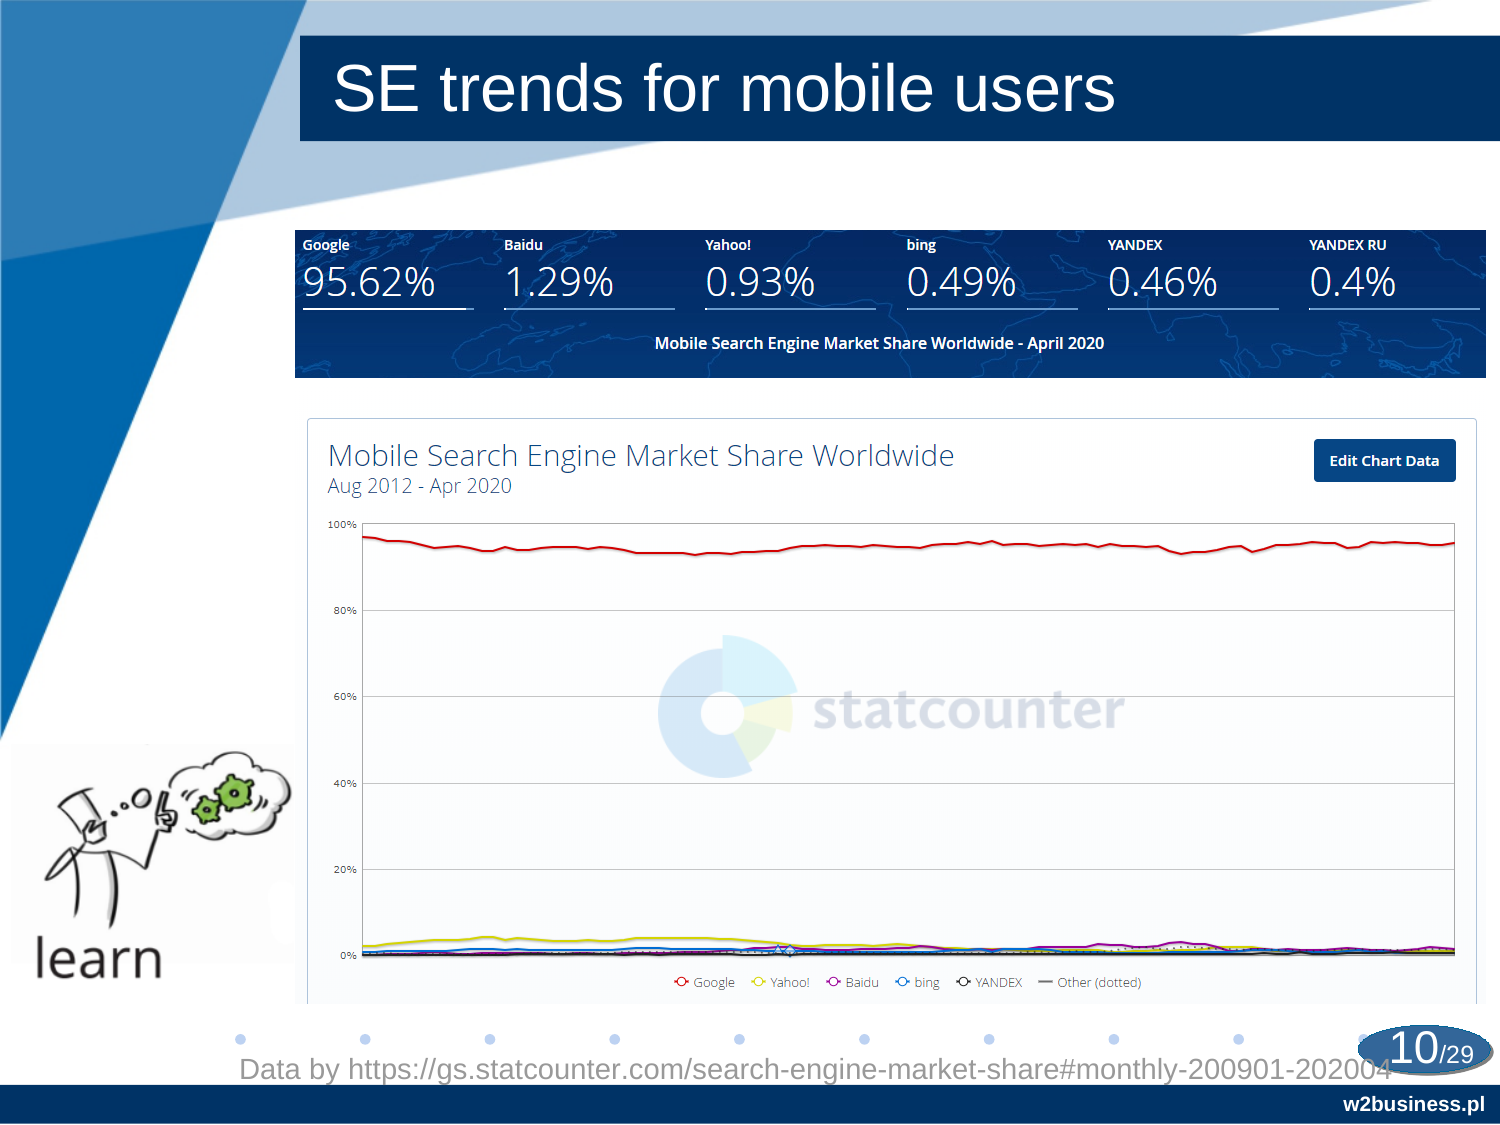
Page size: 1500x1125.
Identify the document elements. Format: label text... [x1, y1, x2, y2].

title SE trends for mobile users [300, 35, 1500, 142]
text_box Data by https://gs.statcounter.com/search-engine-market-share#monthly-200901-202004 [224, 1045, 1465, 1105]
picture [0, 0, 1500, 1004]
